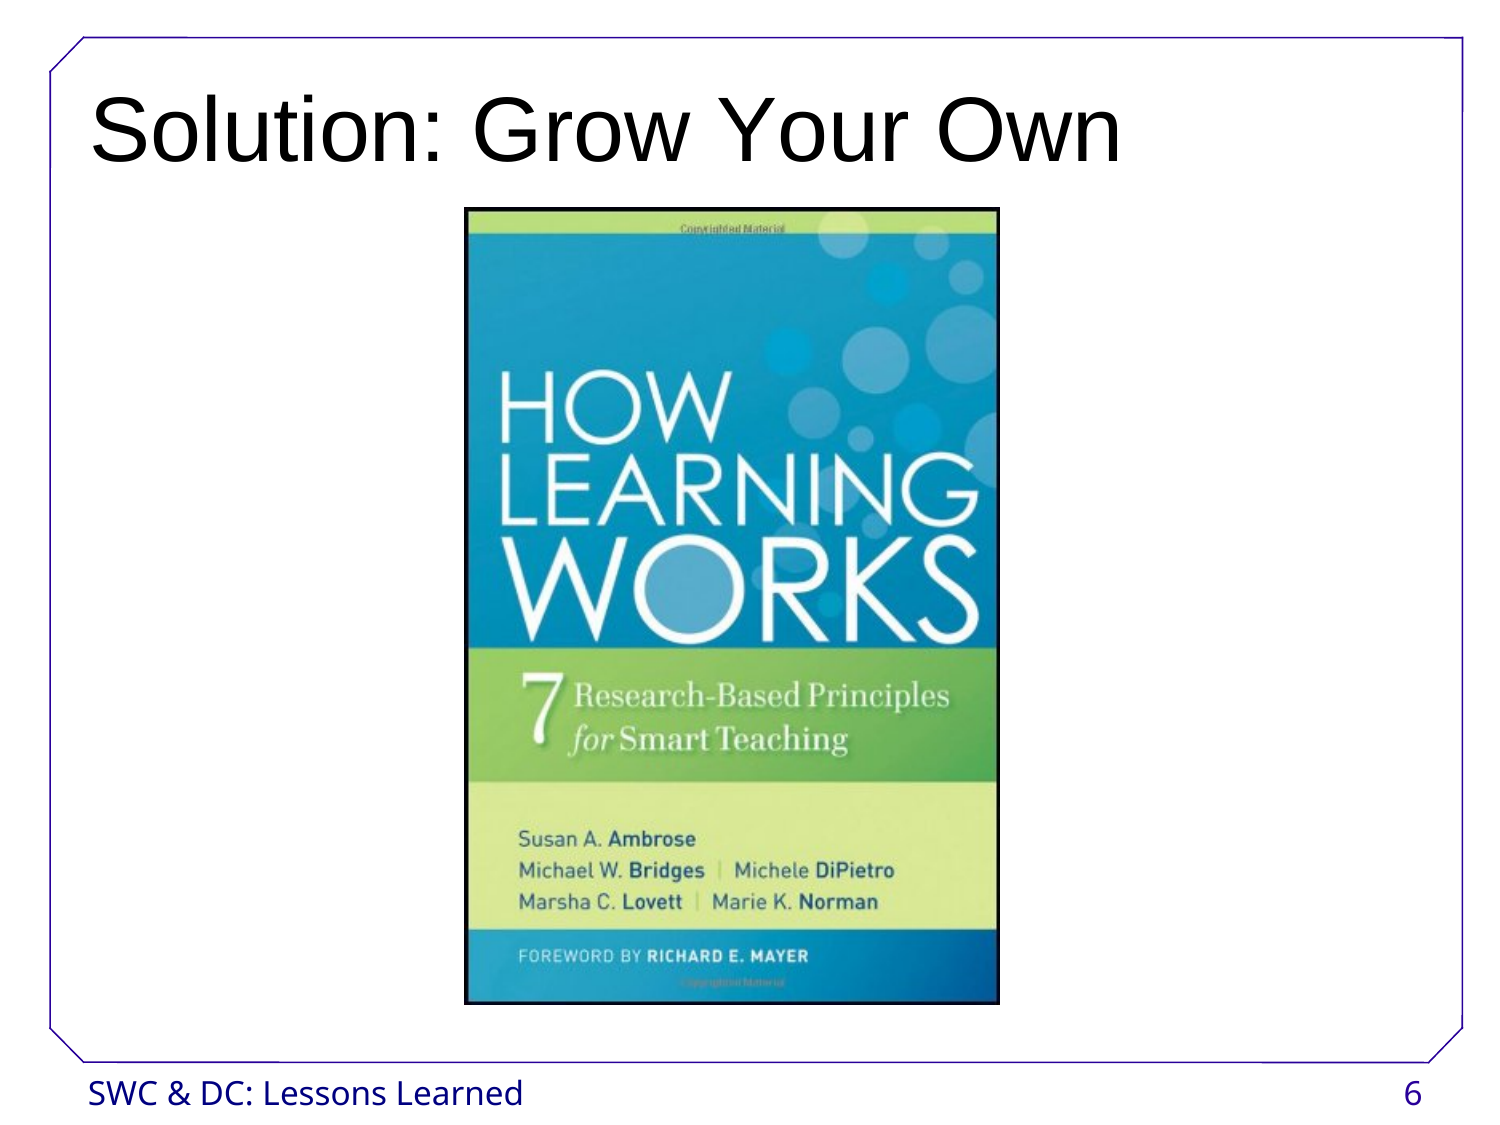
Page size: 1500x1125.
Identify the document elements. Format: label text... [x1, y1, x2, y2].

picture [464, 207, 1000, 1005]
text_box Solution: Grow Your Own [74, 62, 1375, 233]
